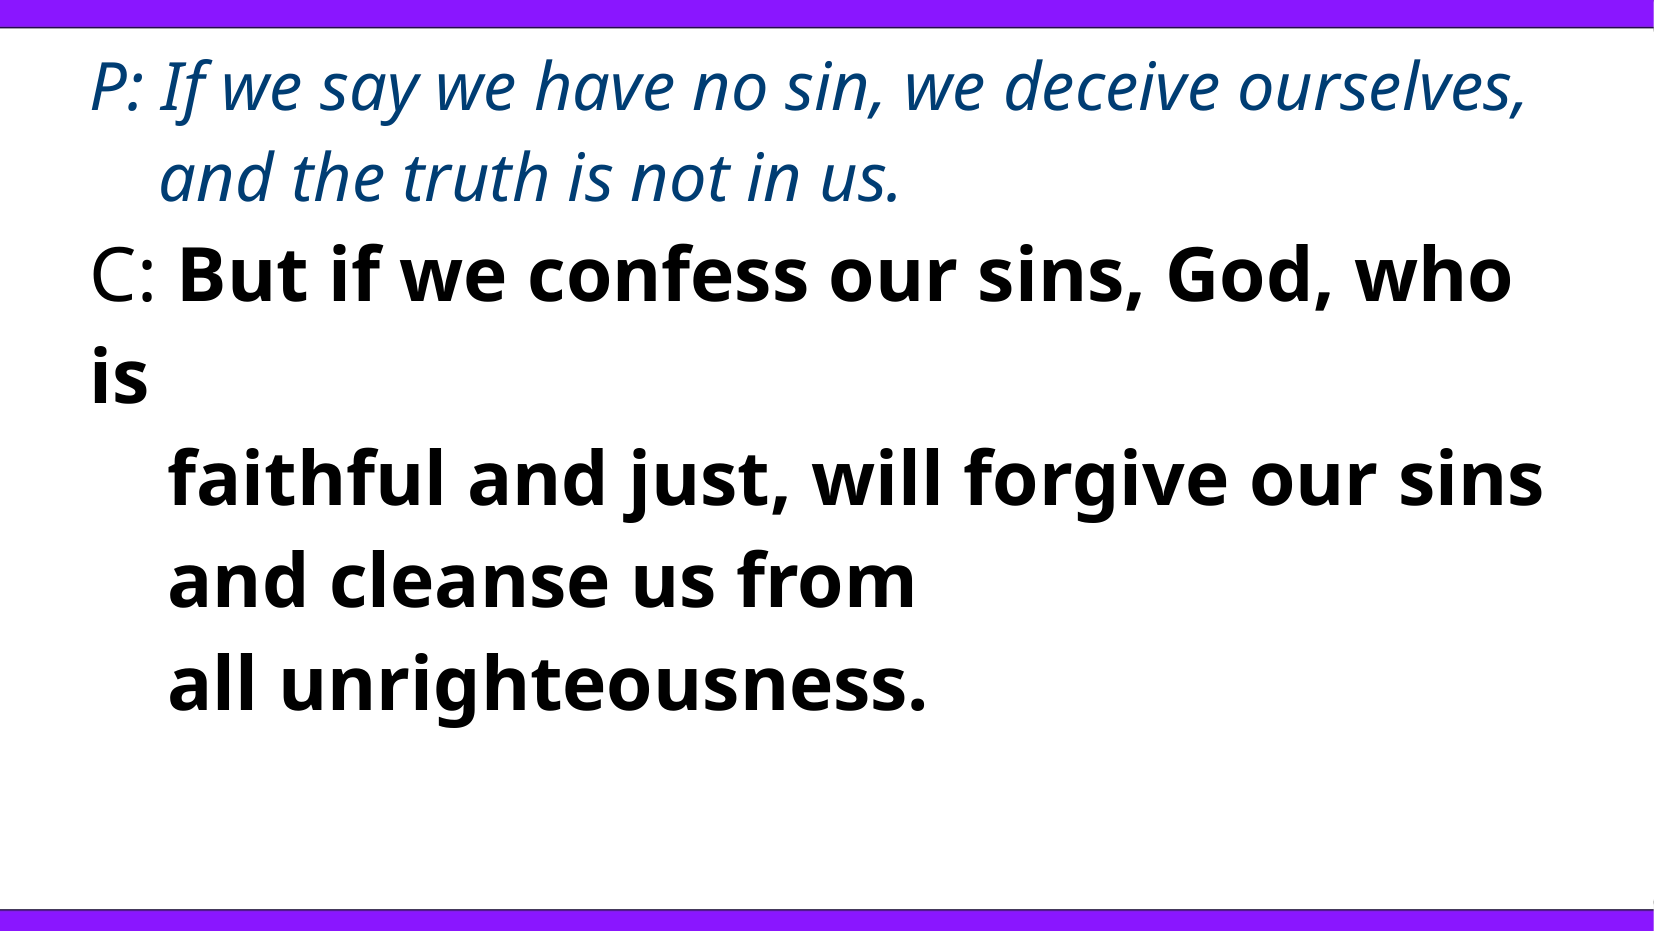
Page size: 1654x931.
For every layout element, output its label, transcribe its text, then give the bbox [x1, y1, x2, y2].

text_box P: If we say we have no sin, we deceive ourselves, and the truth is not in us. C: But if we confess our sins, God, who is faithful and just, will forgive our sins and cleanse us from all unrighteousness. [75, 31, 1576, 624]
picture [0, 0, 1654, 931]
